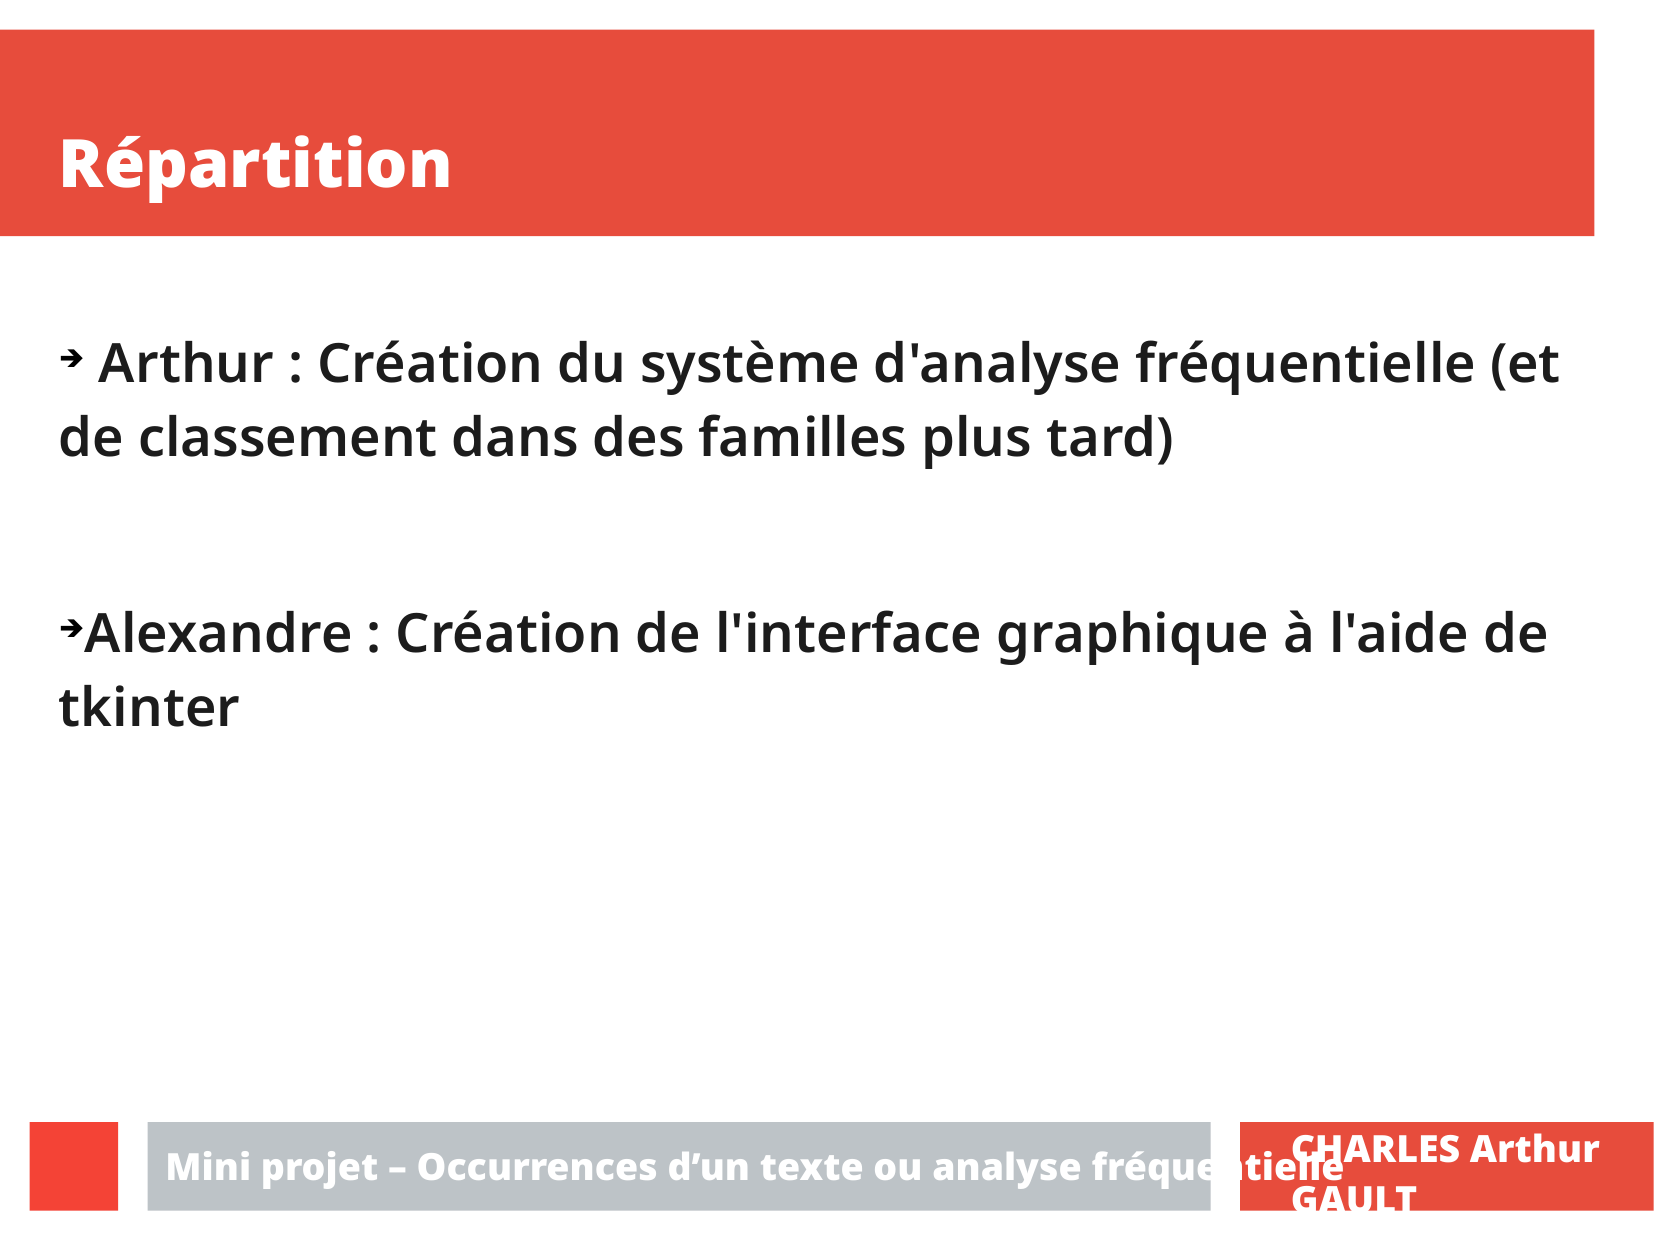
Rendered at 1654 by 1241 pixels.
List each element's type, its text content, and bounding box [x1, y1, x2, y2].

title Répartition [59, 59, 1595, 207]
list Arthur : Création du système d'analyse fréquentielle (et de classement dans des familles plus tard) Alexandre : Création de l'interface graphique à l'aide de tkinter [59, 324, 1565, 1093]
